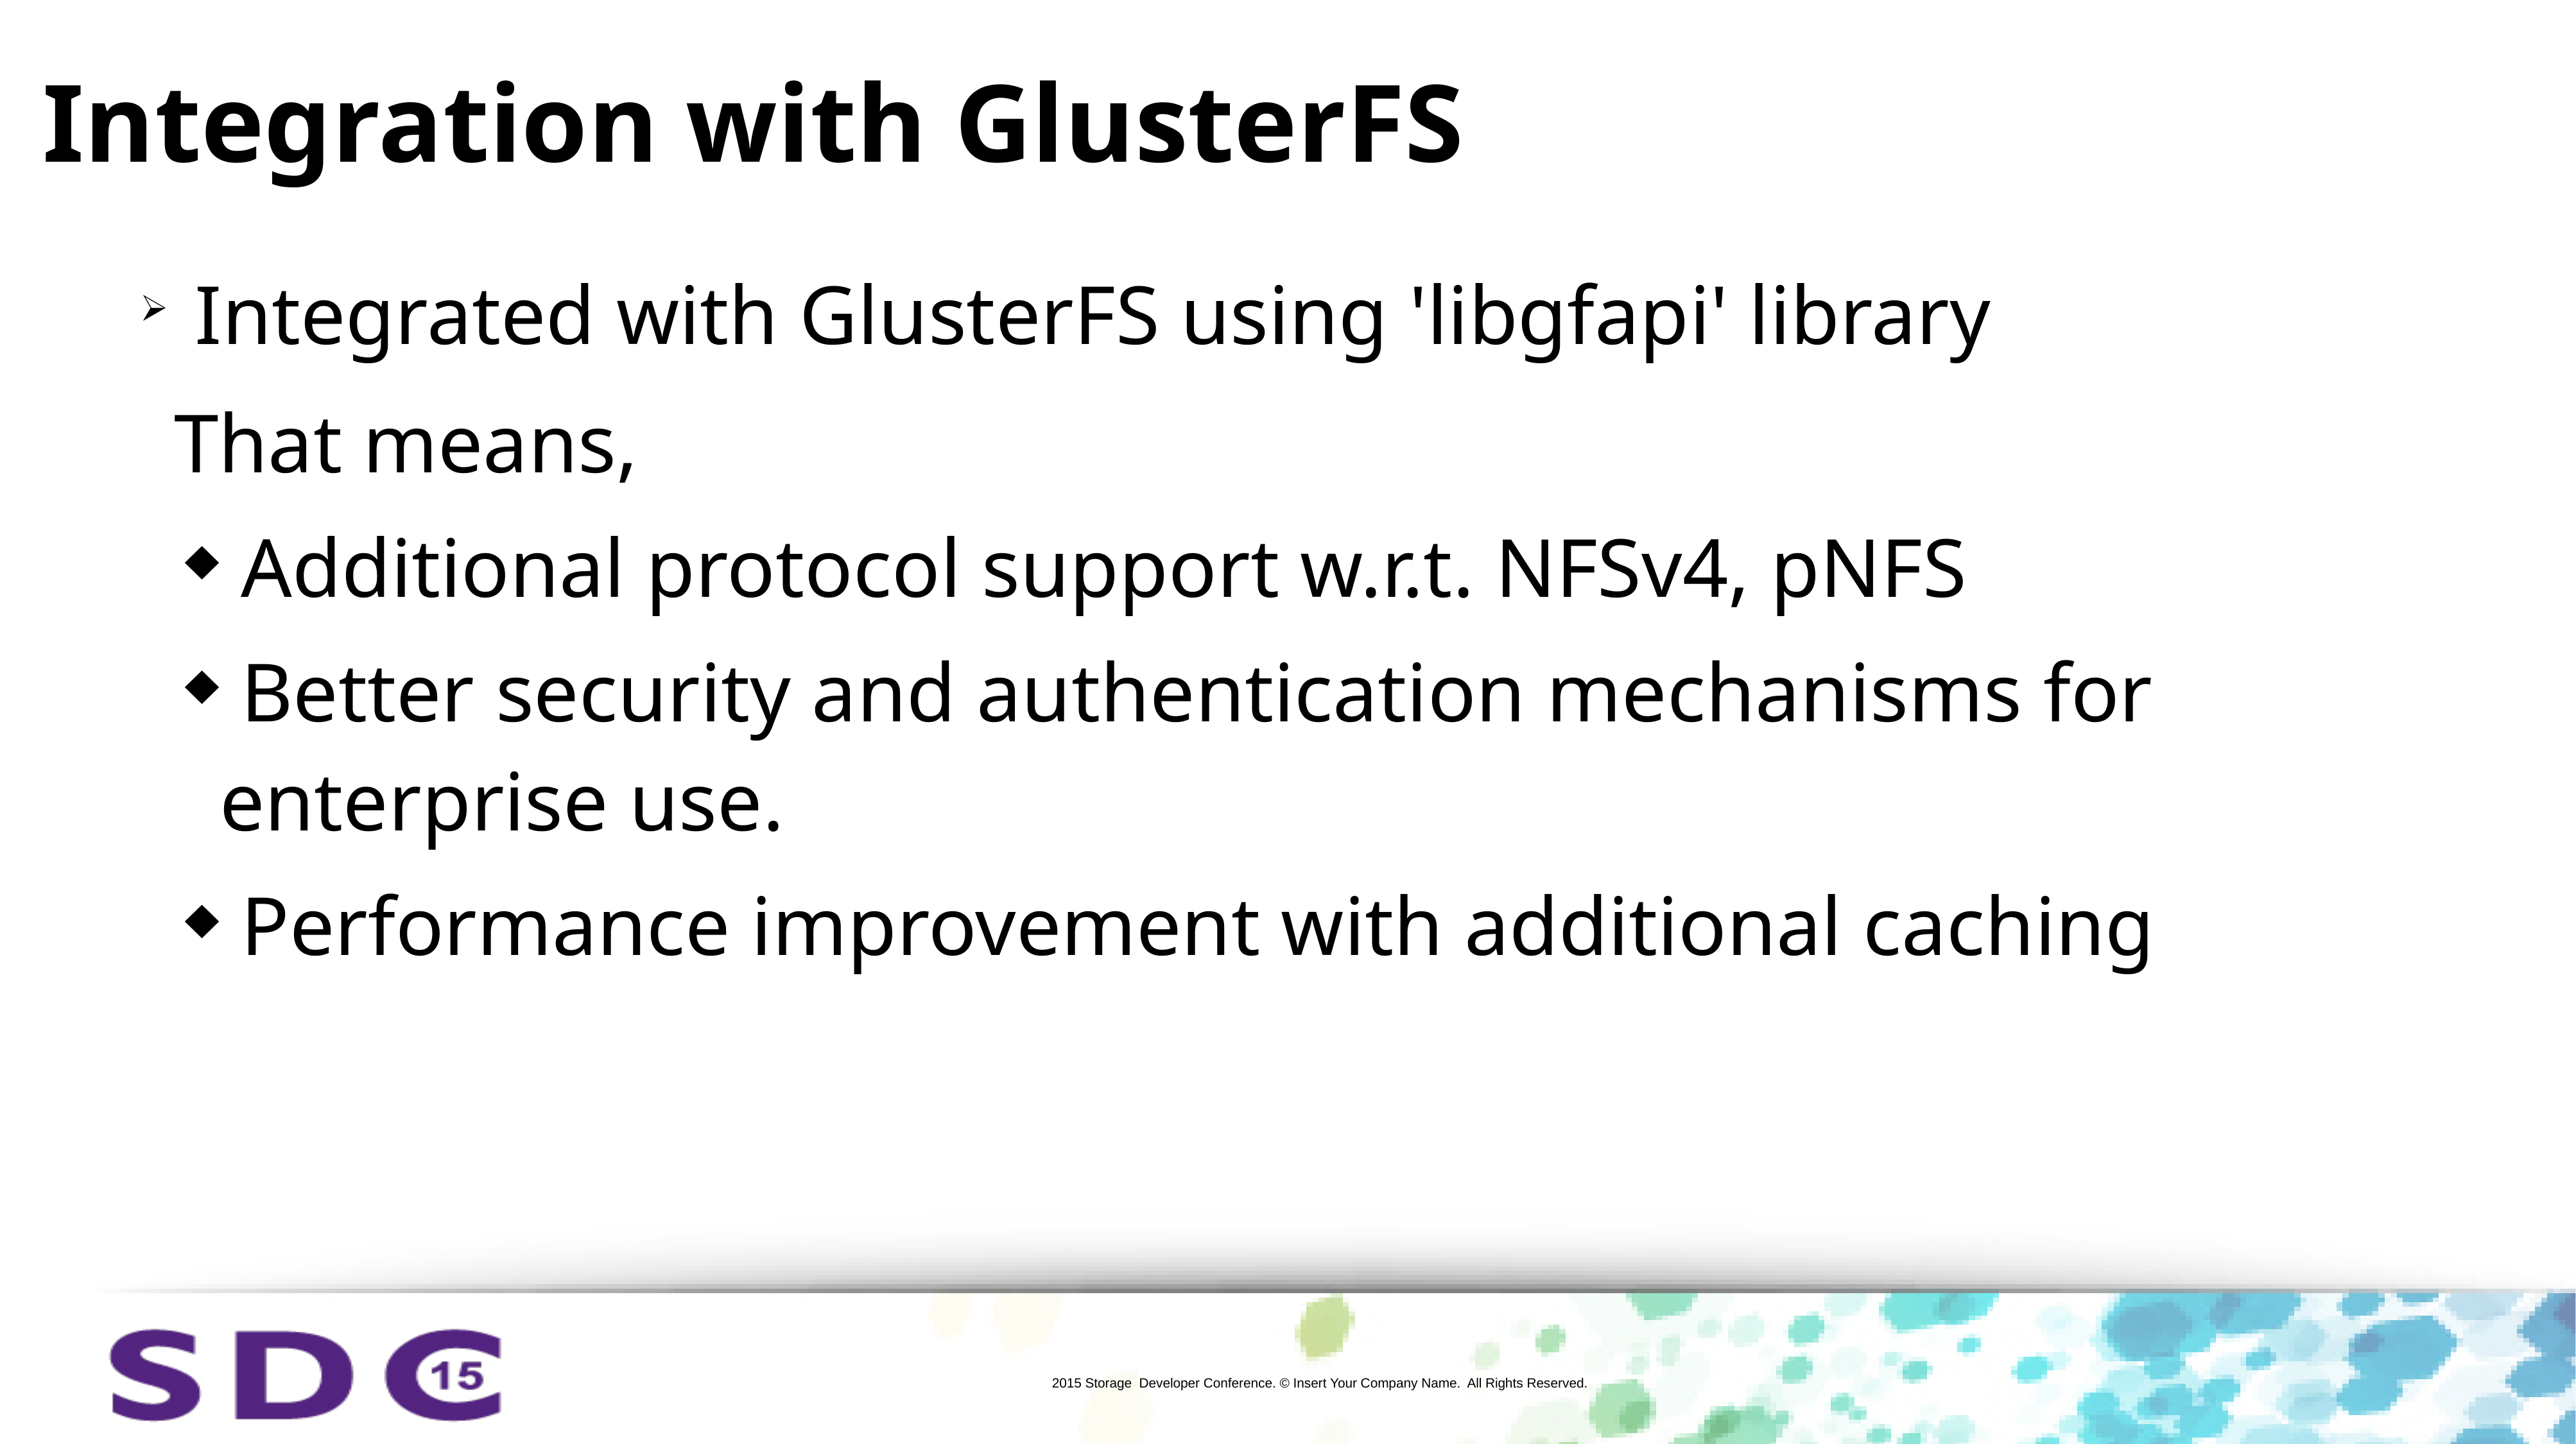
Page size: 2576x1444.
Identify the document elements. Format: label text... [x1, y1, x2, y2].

picture [0, 994, 2576, 1444]
title Integration with GlusterFS [42, 0, 2361, 241]
list Integrated with GlusterFS using 'libgfapi' library That means, Additional protocol support w.r.t. NFSv4, pNFS Better security and authentication mechanisms for enterprise use. Performance improvement with additional caching [128, 258, 2447, 1096]
